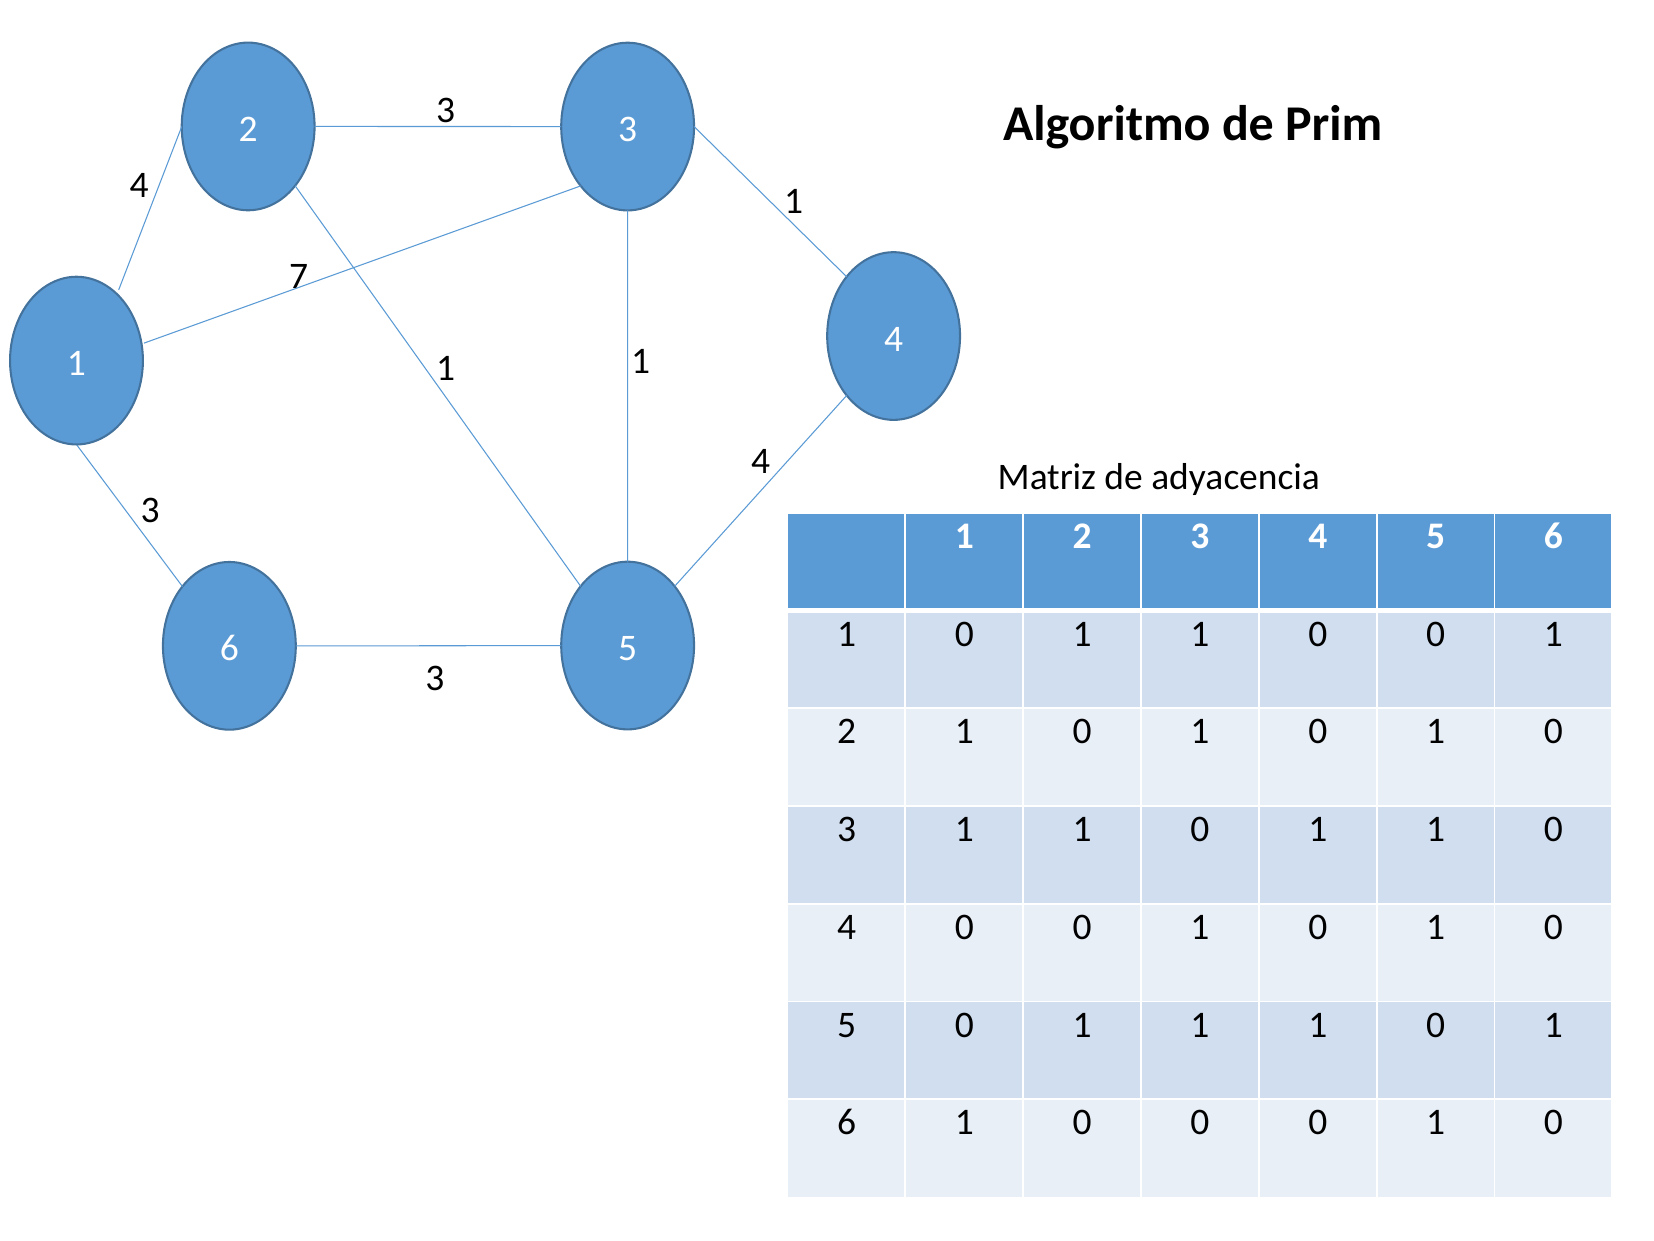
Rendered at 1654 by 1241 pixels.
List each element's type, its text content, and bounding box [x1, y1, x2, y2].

table_cell 1 [1142, 709, 1258, 805]
table_cell 1 [1378, 1100, 1494, 1197]
text_box 1 [421, 335, 471, 396]
table_header 1 [906, 514, 1022, 608]
table_cell 1 [1378, 709, 1494, 805]
table_cell 1 [1142, 1002, 1258, 1098]
table_cell 1 [1495, 613, 1611, 707]
text_box 4 [736, 428, 786, 489]
table_cell 1 [1378, 807, 1494, 903]
text_box 4 [114, 152, 164, 213]
table_cell 1 [1142, 905, 1258, 1001]
text_box Algoritmo de Prim [988, 82, 1398, 158]
table_header 4 [1260, 514, 1376, 608]
table_cell 0 [906, 613, 1022, 707]
table_cell 1 [906, 807, 1022, 903]
text_box 3 [125, 477, 175, 538]
table_cell 1 [906, 1100, 1022, 1197]
table_cell 0 [1495, 709, 1611, 805]
table_cell 3 [788, 807, 904, 903]
table_cell 0 [1142, 1100, 1258, 1197]
text_box 4 [827, 252, 961, 420]
table_cell 1 [906, 709, 1022, 805]
text_box Matriz de adyacencia [982, 444, 1336, 505]
table_cell 0 [1260, 1100, 1376, 1197]
table_cell 1 [1024, 807, 1140, 903]
text_box 7 [274, 243, 324, 304]
table_cell 1 [1495, 1002, 1611, 1098]
text_box 1 [769, 168, 819, 229]
table_cell 0 [1024, 905, 1140, 1001]
table_cell 1 [1142, 613, 1258, 707]
text_box 2 [181, 42, 315, 211]
table_cell 1 [1024, 1002, 1140, 1098]
text_box 1 [616, 328, 666, 389]
table_cell 4 [788, 905, 904, 1001]
table_cell 0 [1260, 905, 1376, 1001]
table_cell 1 [1024, 613, 1140, 707]
table_header 6 [1495, 514, 1611, 608]
table_header 3 [1142, 514, 1258, 608]
table_cell 0 [906, 905, 1022, 1001]
table_cell 0 [1378, 1002, 1494, 1098]
text_box 3 [421, 77, 471, 138]
table_cell 0 [1024, 1100, 1140, 1197]
table_cell 6 [788, 1100, 904, 1197]
text_box 6 [162, 561, 296, 730]
table_cell 0 [1378, 613, 1494, 707]
table_cell 1 [1378, 905, 1494, 1001]
table_cell 0 [1260, 709, 1376, 805]
table_cell 2 [788, 709, 904, 805]
table_cell 5 [788, 1002, 904, 1098]
table_cell 1 [1260, 1002, 1376, 1098]
table_cell 0 [1260, 613, 1376, 707]
table_cell 0 [1495, 807, 1611, 903]
table_cell 0 [1495, 905, 1611, 1001]
text_box 1 [10, 276, 143, 445]
table_header 2 [1024, 514, 1140, 608]
table_cell 0 [1495, 1100, 1611, 1197]
table_header 5 [1378, 514, 1494, 608]
table_header [788, 514, 904, 608]
table_cell 0 [1024, 709, 1140, 805]
table_cell 0 [1142, 807, 1258, 903]
table_cell 1 [1260, 807, 1376, 903]
table_cell 1 [788, 613, 904, 707]
text_box 5 [561, 561, 695, 730]
text_box 3 [561, 42, 695, 211]
text_box 3 [410, 645, 460, 706]
table_cell 0 [906, 1002, 1022, 1098]
